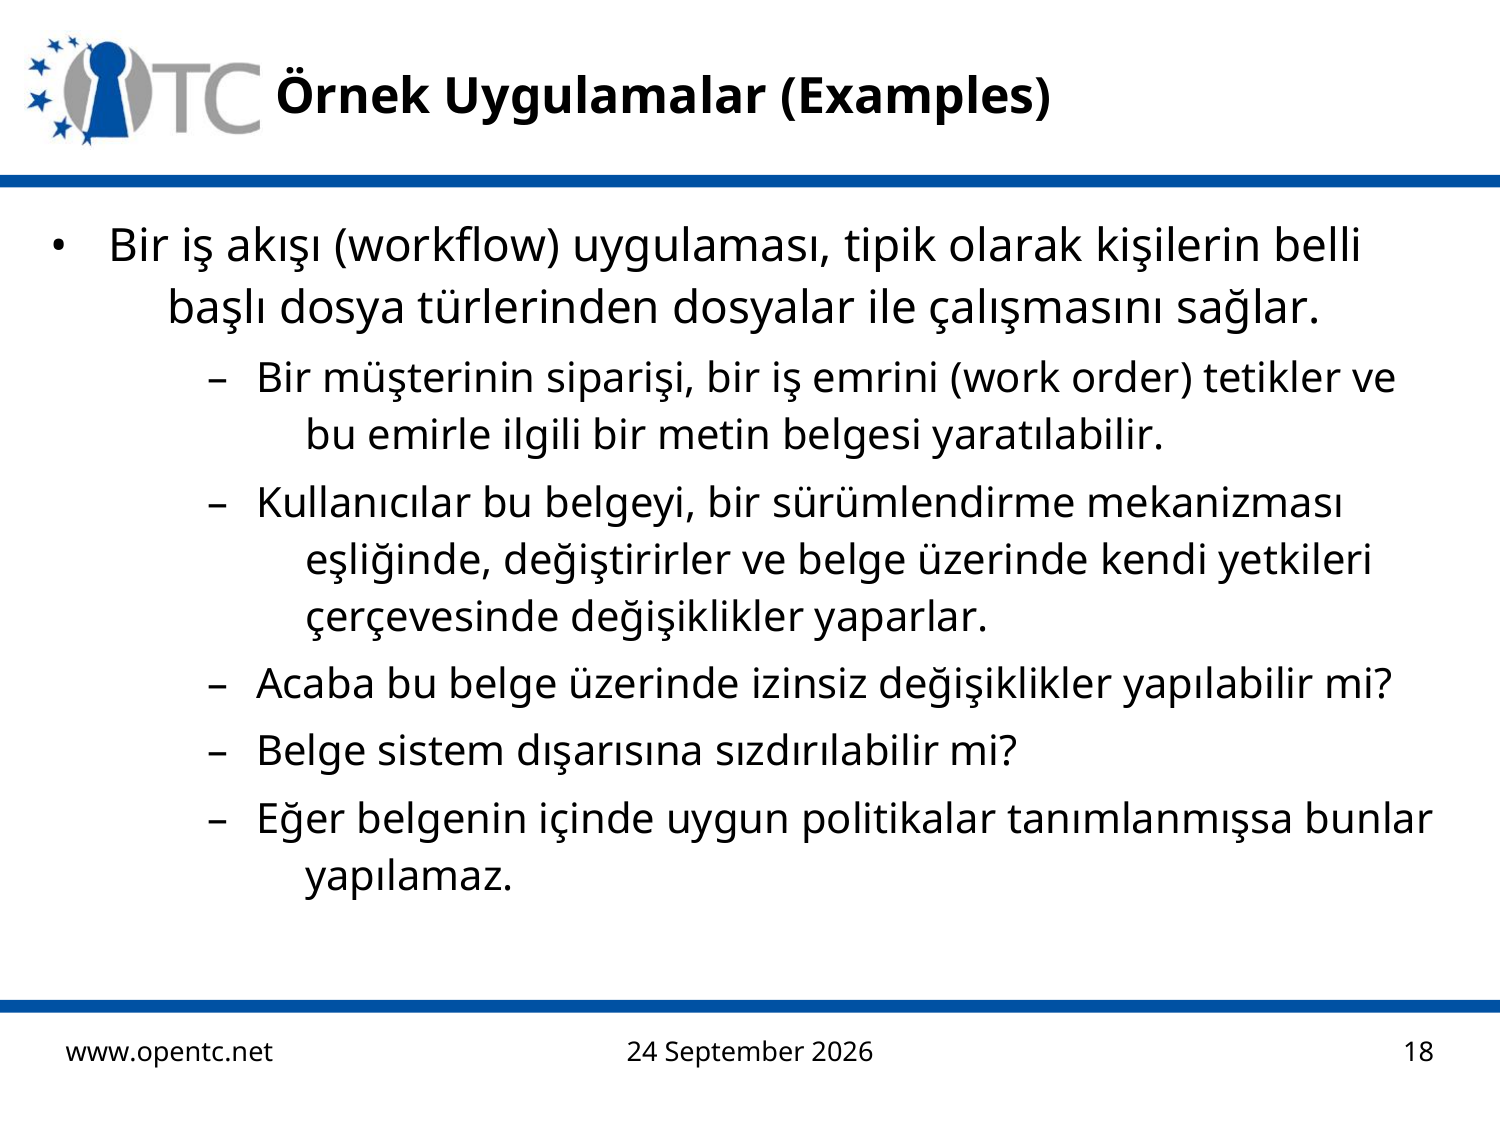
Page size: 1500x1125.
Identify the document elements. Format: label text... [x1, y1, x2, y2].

list Bir iş akışı (workflow) uygulaması, tipik olarak kişilerin belli başlı dosya türlerinden dosyalar ile çalışmasını sağlar. Bir müşterinin siparişi, bir iş emrini (work order) tetikler ve bu emirle ilgili bir metin belgesi yaratılabilir. Kullanıcılar bu belgeyi, bir sürümlendirme mekanizması eşliğinde, değiştirirler ve belge üzerinde kendi yetkileri çerçevesinde değişiklikler yaparlar. Acaba bu belge üzerinde izinsiz değişiklikler yapılabilir mi? Belge sistem dışarısına sızdırılabilir mi? Eğer belgenin içinde uygun politikalar tanımlanmışsa bunlar yapılamaz. [50, 212, 1450, 888]
picture [24, 30, 263, 150]
title Örnek Uygulamalar (Examples) [275, 7, 1450, 181]
